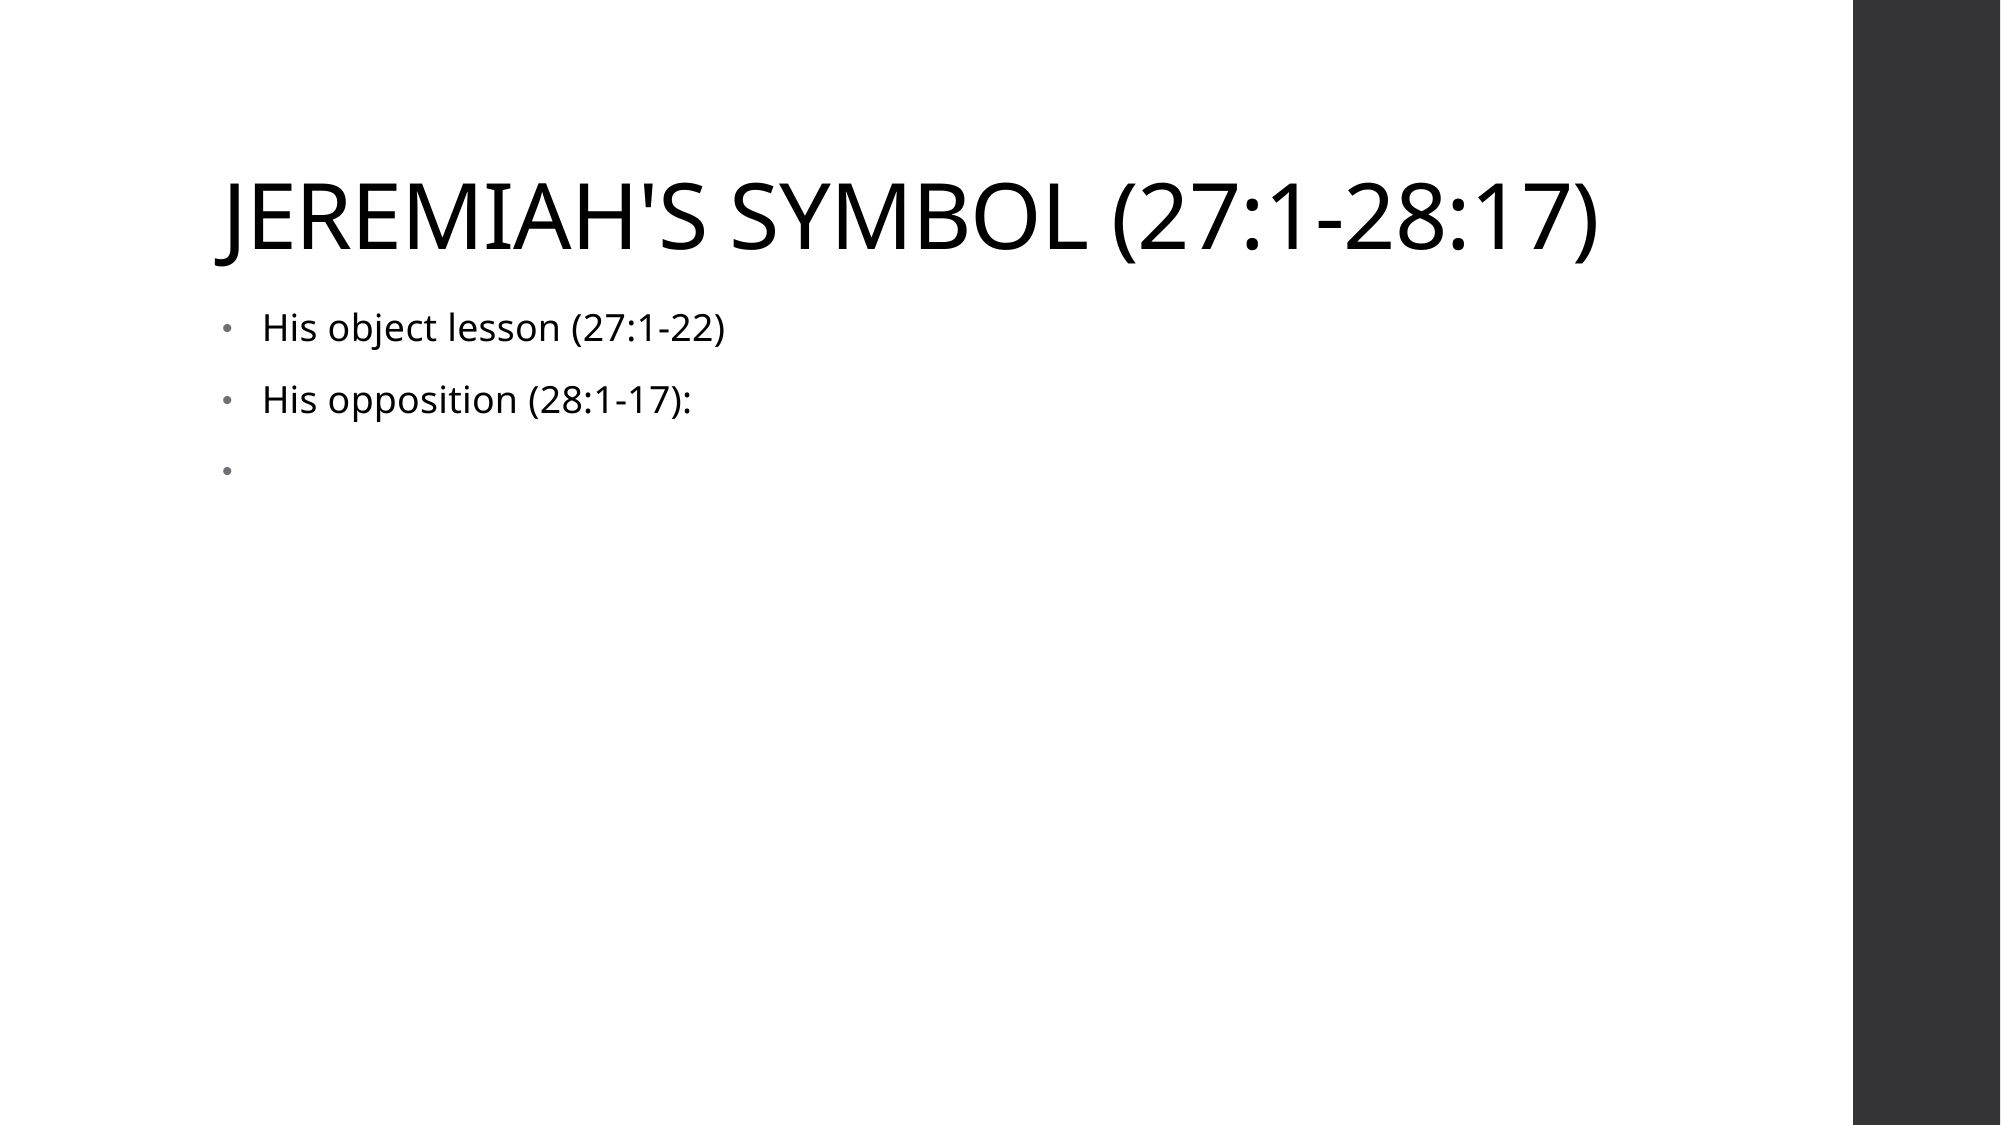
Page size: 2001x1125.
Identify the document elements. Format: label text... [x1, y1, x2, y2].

title JEREMIAH'S SYMBOL (27:1-28:17) [206, 60, 1797, 278]
list His object lesson (27:1-22) His opposition (28:1-17): [206, 299, 1617, 1014]
